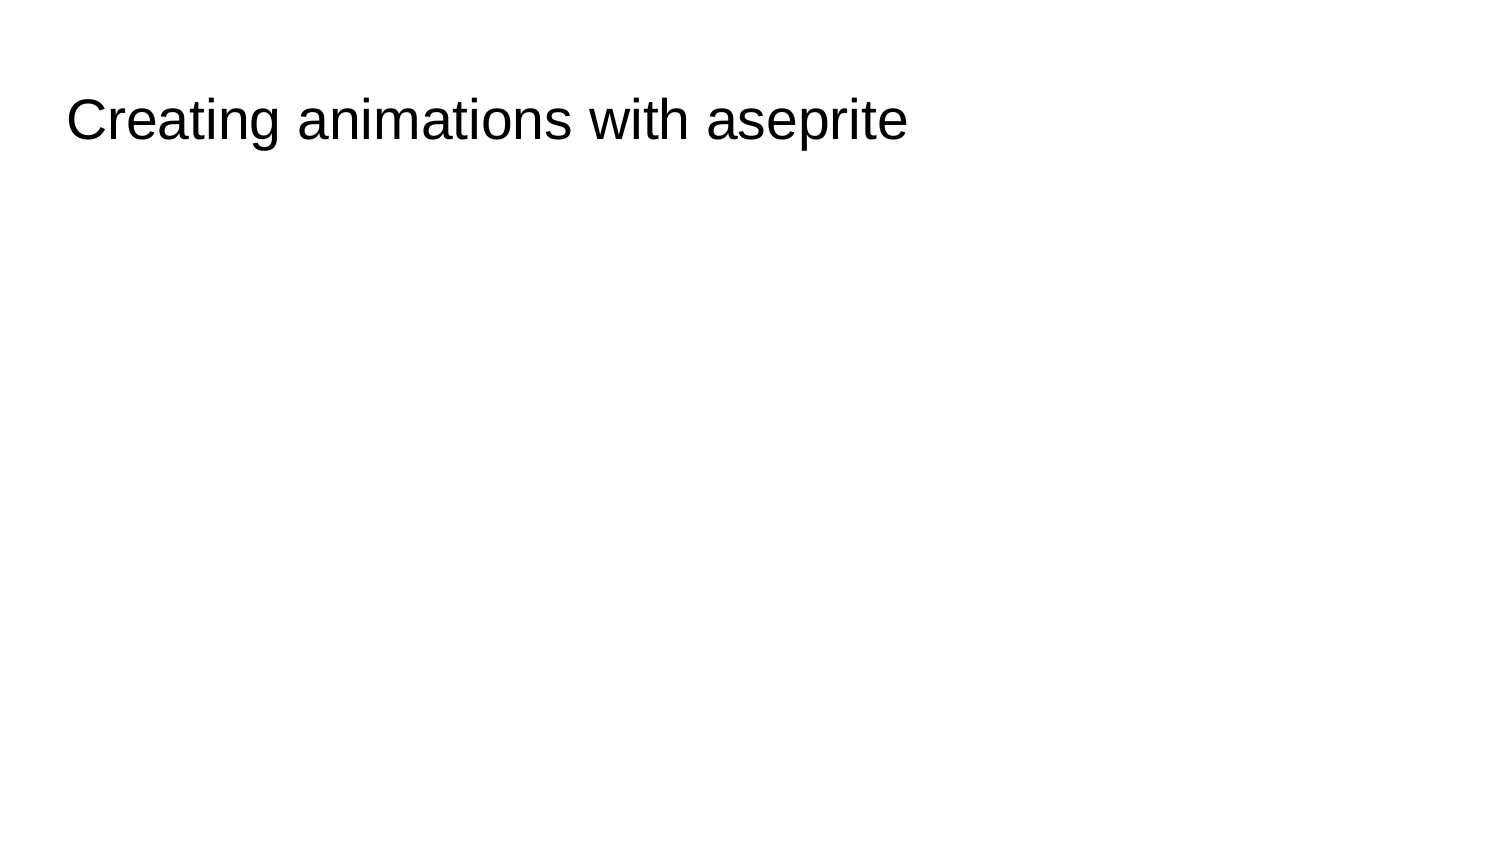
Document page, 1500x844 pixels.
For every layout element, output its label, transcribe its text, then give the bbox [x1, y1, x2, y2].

title Creating animations with aseprite [51, 72, 1449, 167]
